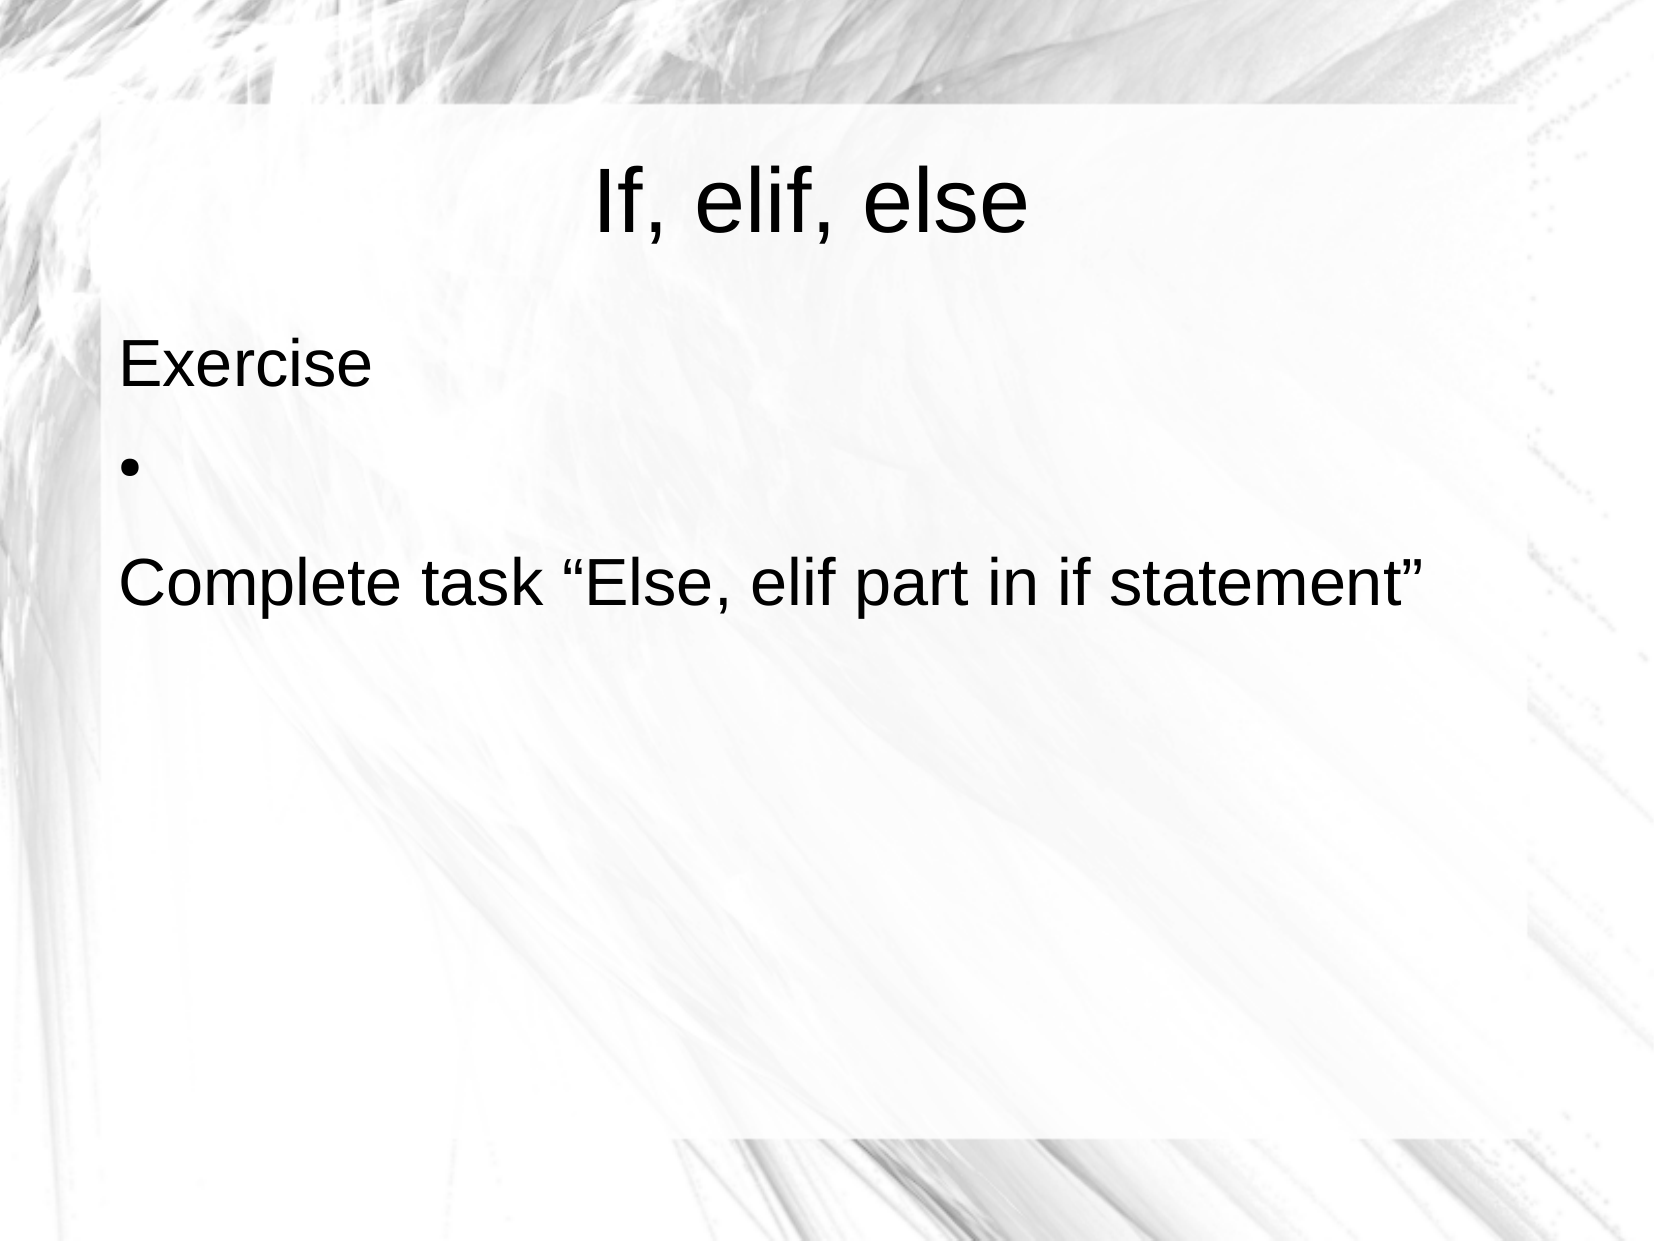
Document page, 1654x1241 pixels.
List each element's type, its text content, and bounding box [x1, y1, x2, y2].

list Exercise Complete task “Else, elif part in if statement” [118, 319, 1571, 945]
title If, elif, else [118, 112, 1506, 281]
